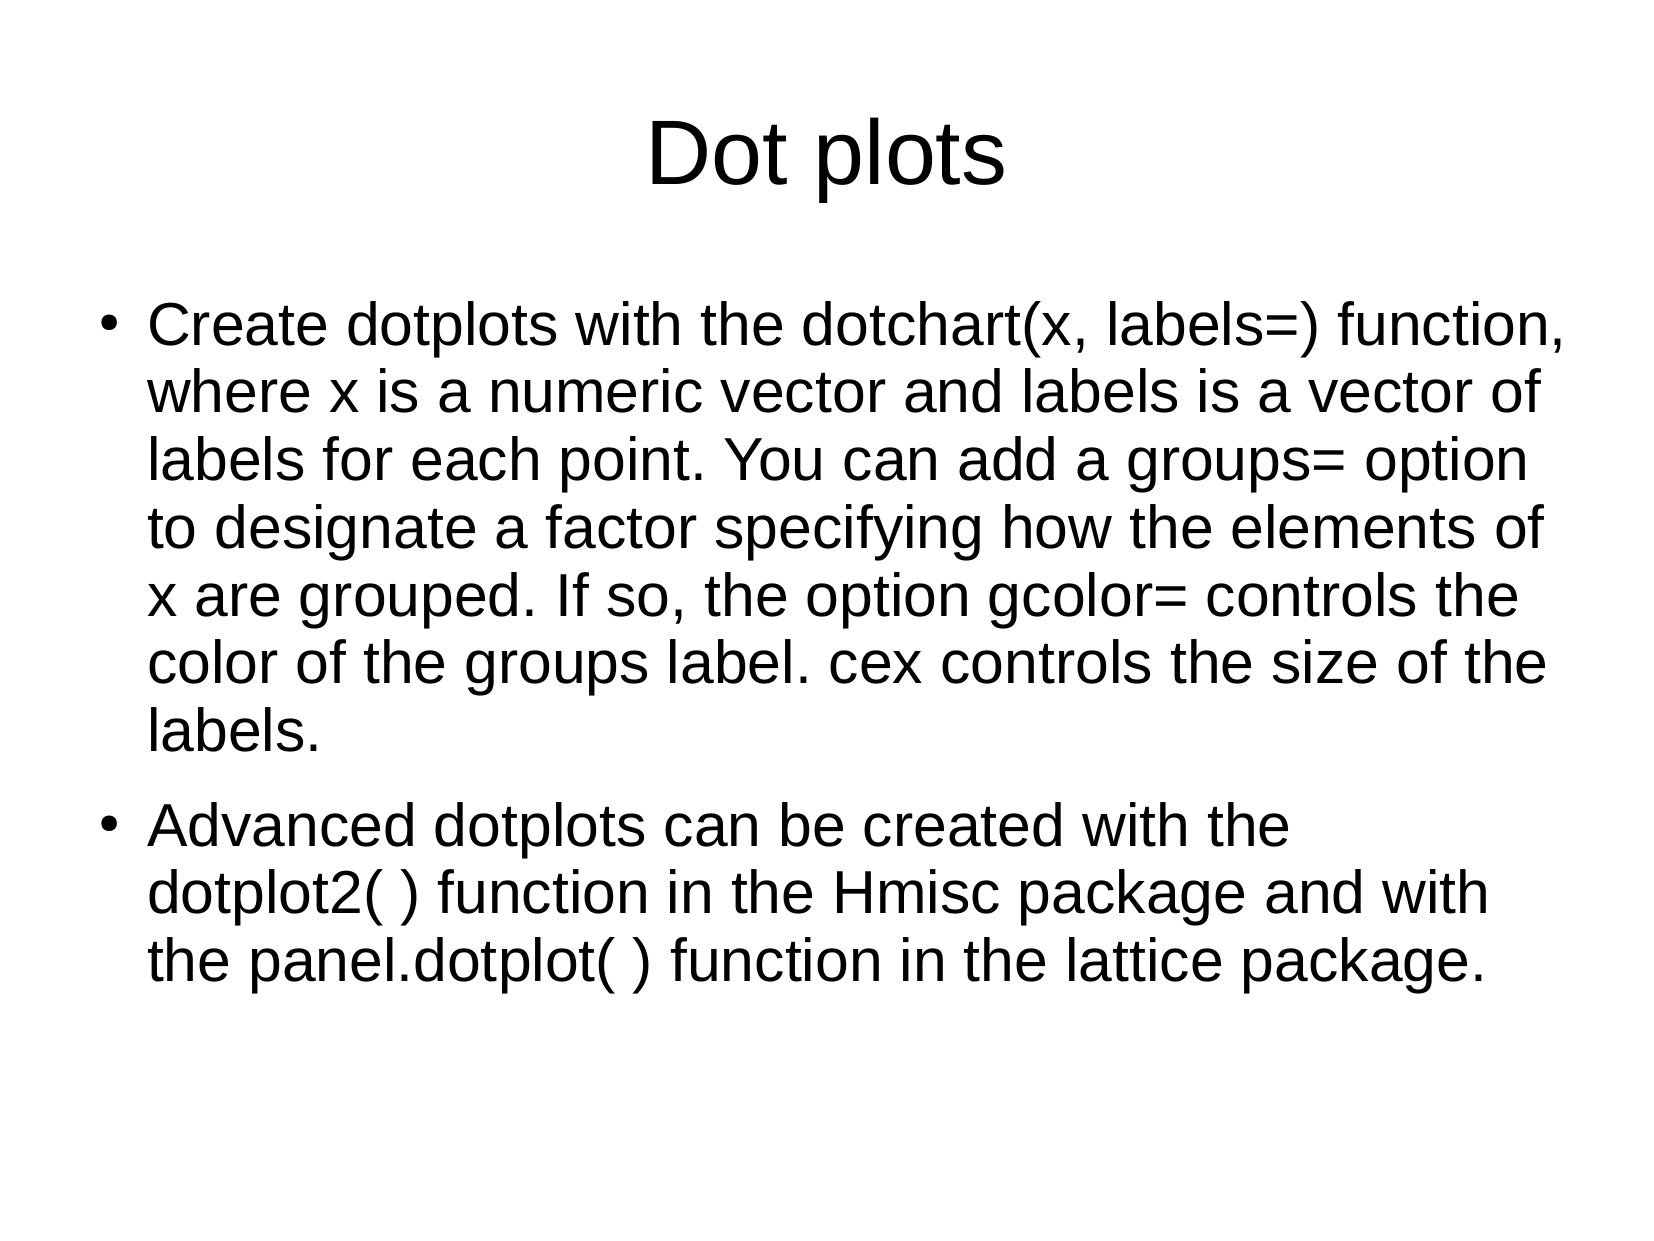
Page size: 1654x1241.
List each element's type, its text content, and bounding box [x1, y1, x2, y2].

list Create dotplots with the dotchart(x, labels=) function, where x is a numeric vector and labels is a vector of labels for each point. You can add a groups= option to designate a factor specifying how the elements of x are grouped. If so, the option gcolor= controls the color of the groups label. cex controls the size of the labels. Advanced dotplots can be created with the dotplot2( ) function in the Hmisc package and with the panel.dotplot( ) function in the lattice package. [82, 290, 1571, 1010]
title Dot plots [82, 49, 1571, 257]
